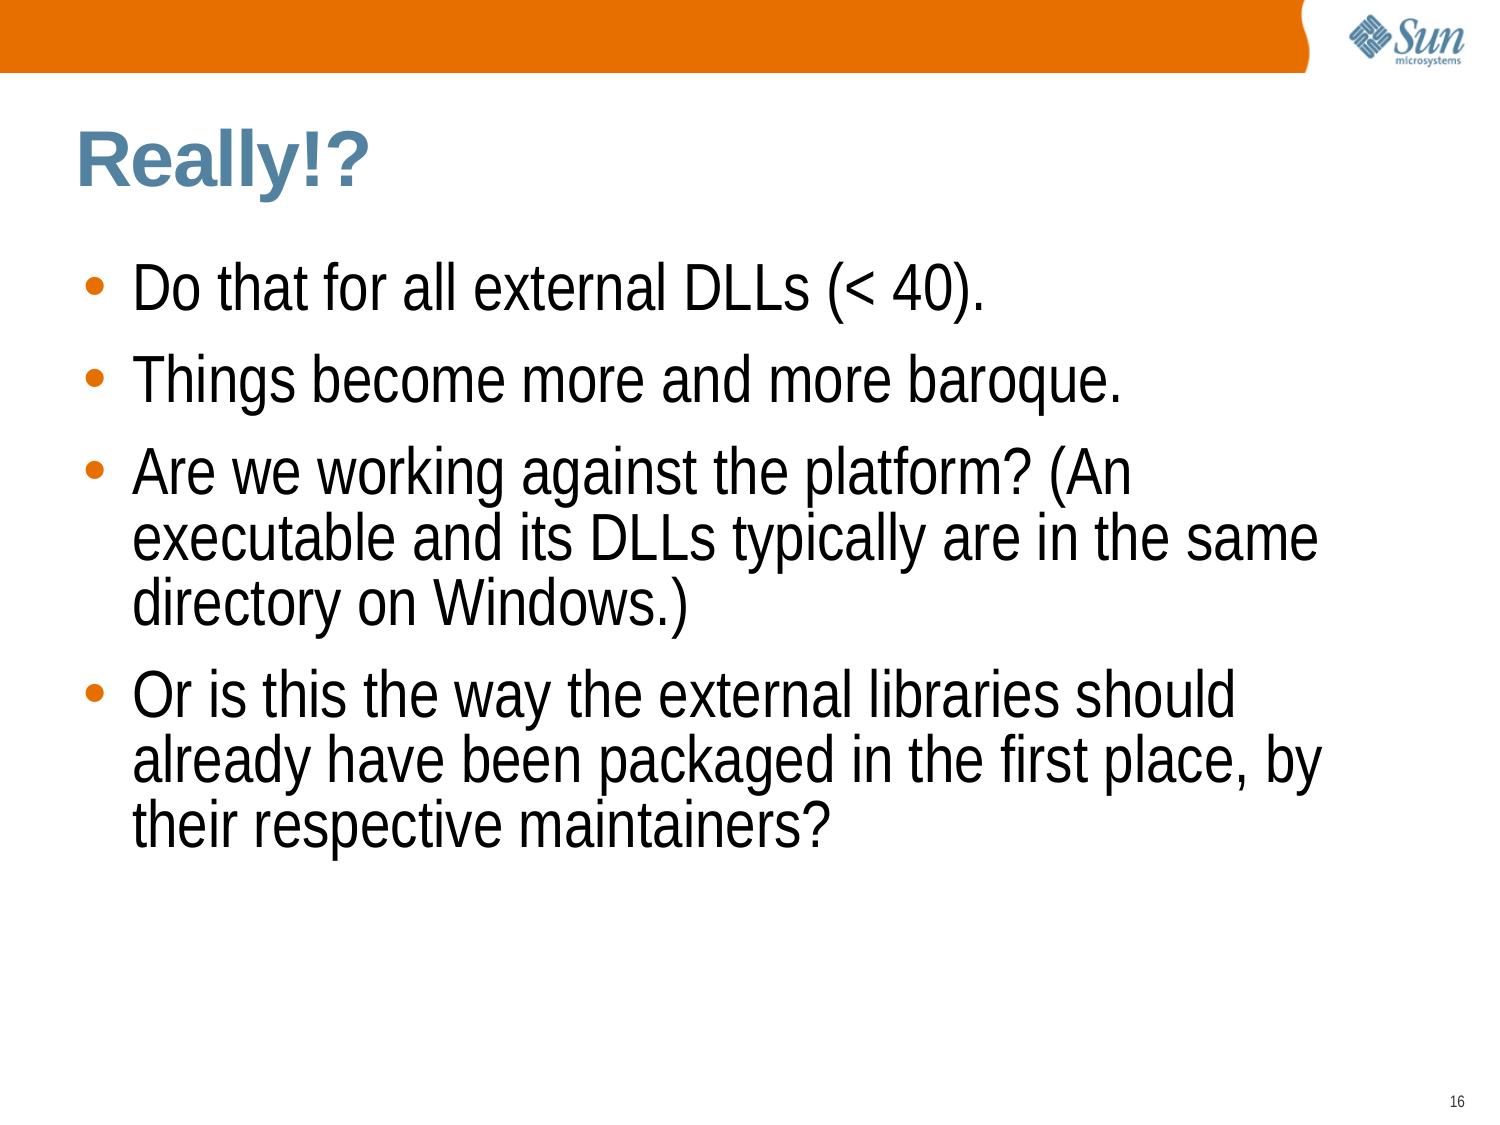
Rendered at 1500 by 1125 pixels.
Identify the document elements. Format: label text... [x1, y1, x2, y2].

title Really!? [75, 123, 1437, 227]
picture [0, 0, 1500, 73]
list Do that for all external DLLs (< 40). Things become more and more baroque. Are we working against the platform? (An executable and its DLLs typically are in the same directory on Windows.) Or is this the way the external libraries should already have been packaged in the first place, by their respective maintainers? [64, 258, 1401, 1062]
